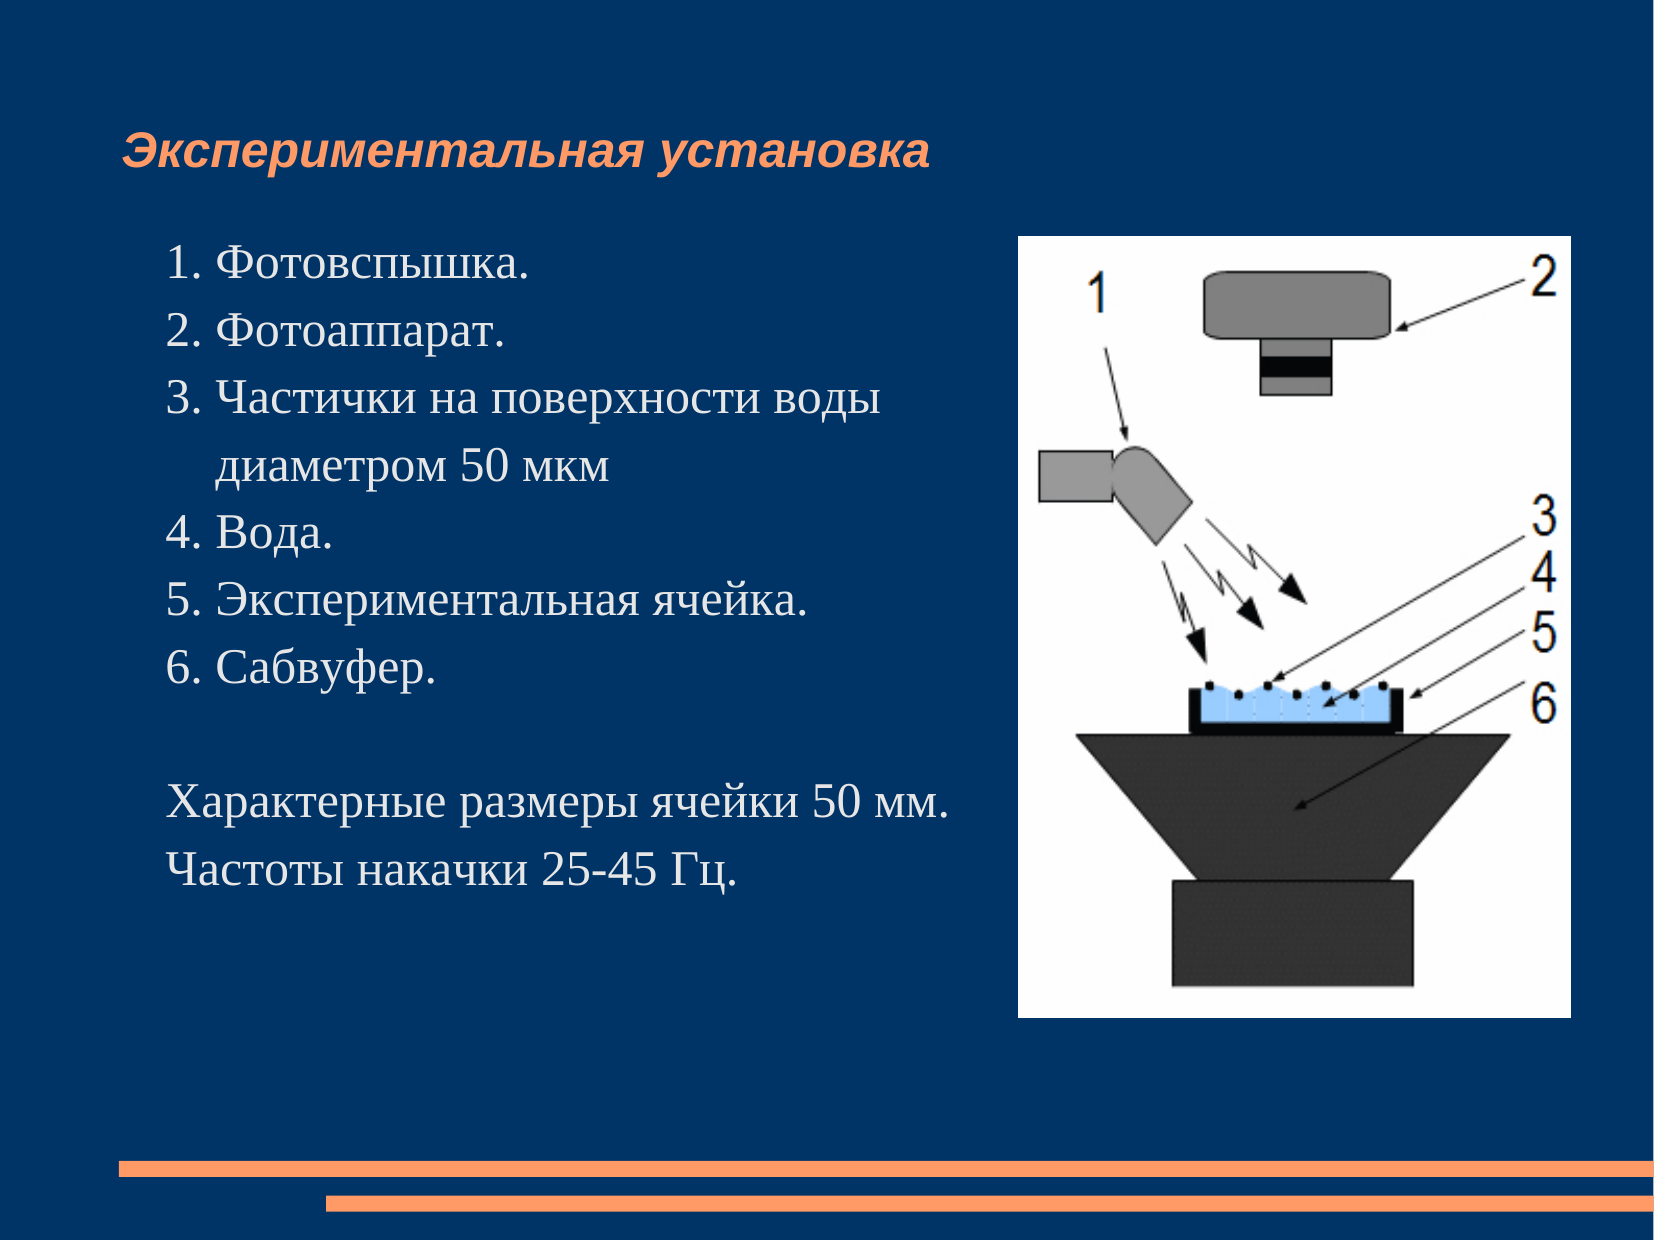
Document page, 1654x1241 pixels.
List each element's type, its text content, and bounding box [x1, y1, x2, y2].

list 1. Фотовспышка. 2. Фотоаппарат. 3. Частички на поверхности воды диаметром 50 мкм 4. Вода. 5. Экспериментальная ячейка. 6. Сабвуфер. Характерные размеры ячейки 50 мм. Частоты накачки 25-45 Гц. [94, 234, 993, 1016]
picture [1018, 236, 1571, 1018]
title Экспериментальная установка [121, 46, 1534, 254]
